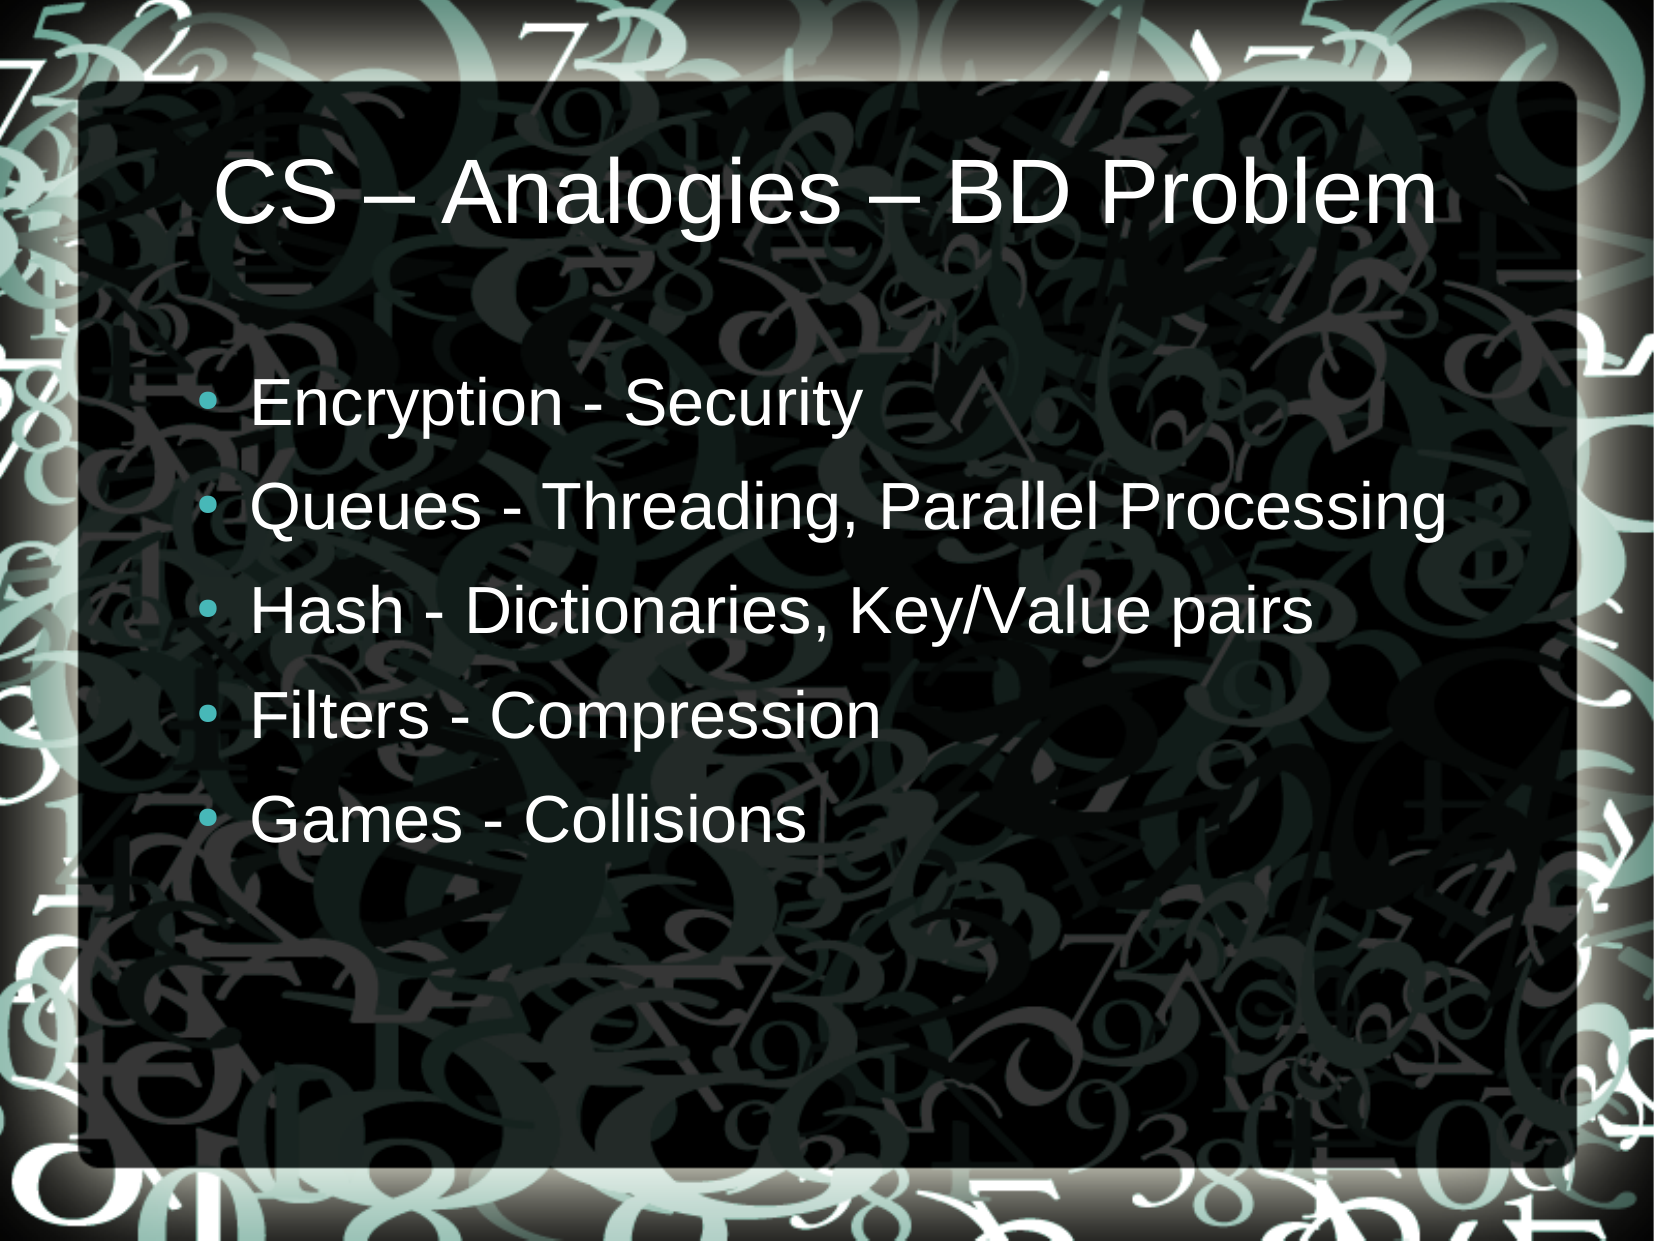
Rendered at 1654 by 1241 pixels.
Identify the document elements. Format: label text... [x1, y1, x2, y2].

picture [0, 0, 1654, 1241]
title CS – Analogies – BD Problem [82, 88, 1571, 296]
list Encryption - Security Queues - Threading, Parallel Processing Hash - Dictionaries, Key/Value pairs Filters - Compression Games - Collisions [178, 364, 1570, 1147]
